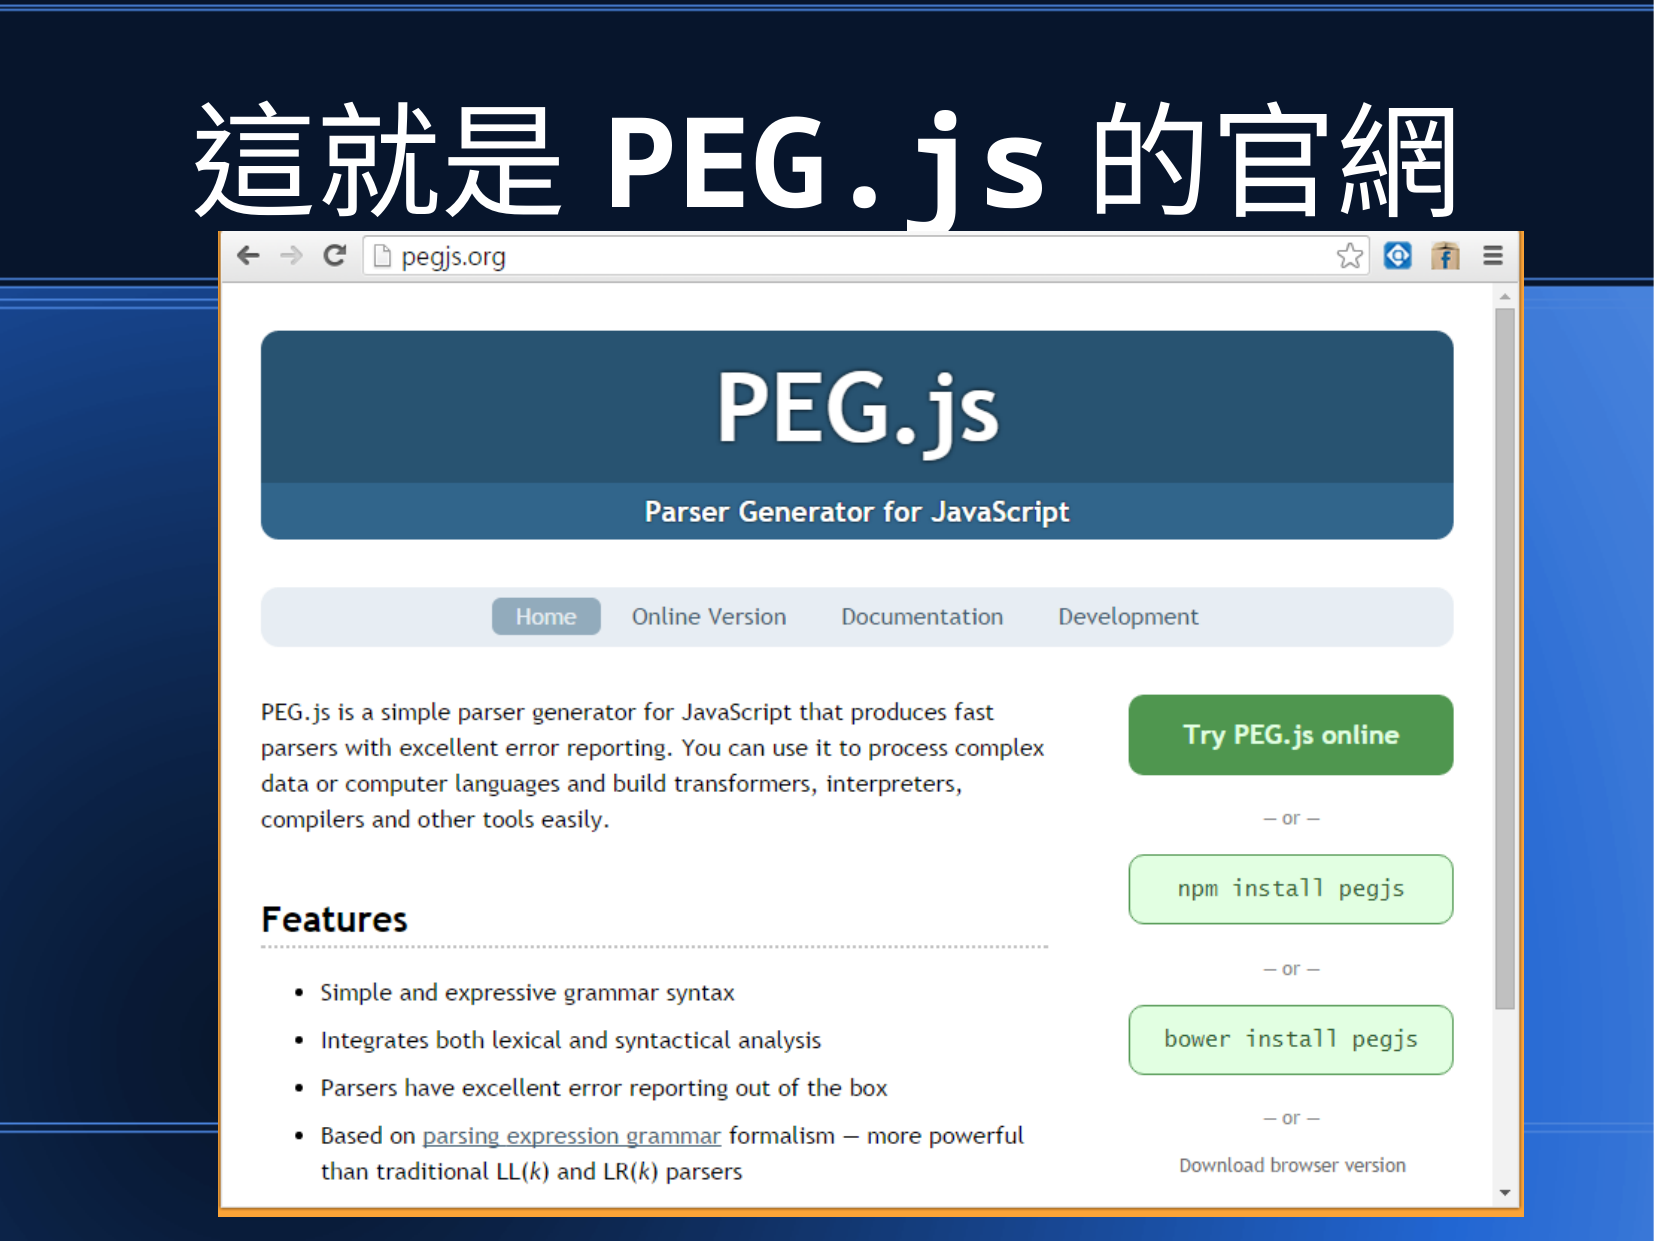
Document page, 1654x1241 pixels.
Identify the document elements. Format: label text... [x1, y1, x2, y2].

title 這就是PEG.js的官網 [82, 49, 1571, 257]
picture [0, 0, 1654, 1241]
